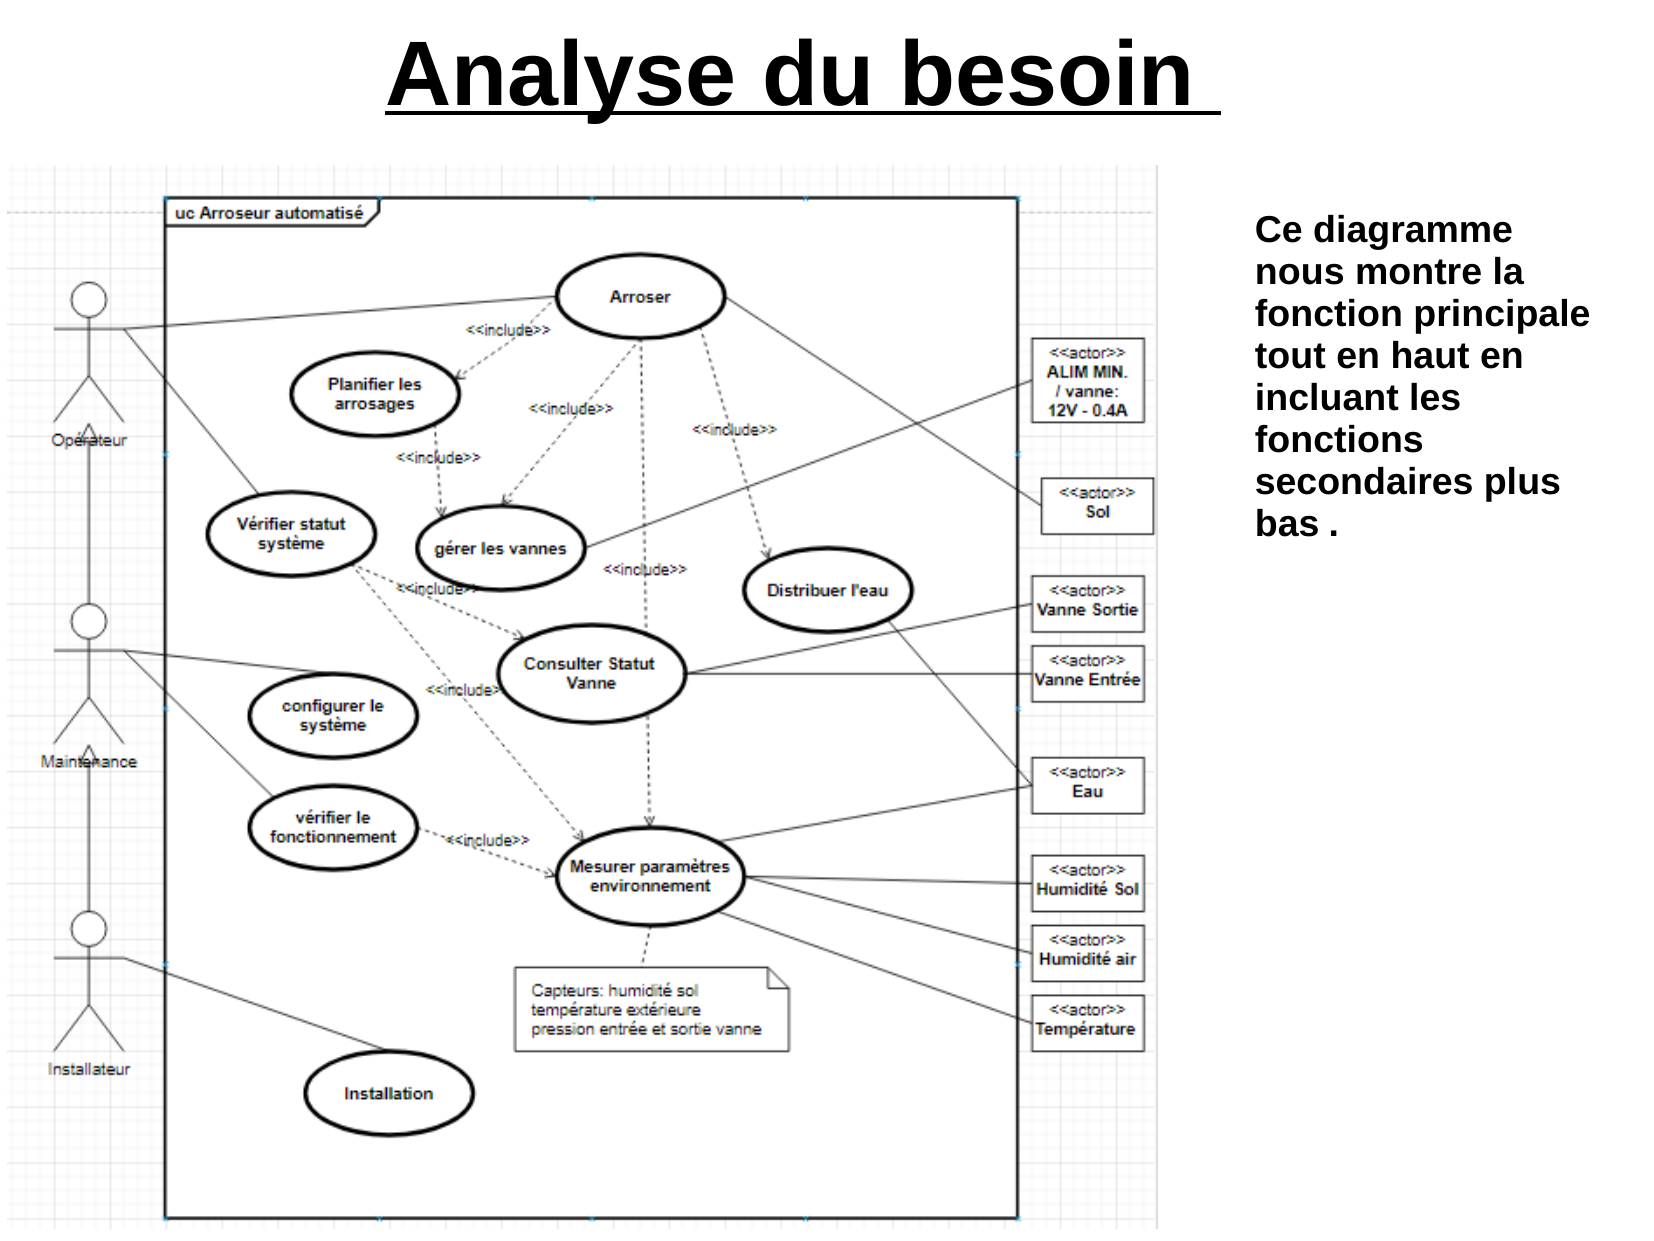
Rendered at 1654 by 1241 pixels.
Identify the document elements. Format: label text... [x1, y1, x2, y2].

text_box Ce diagramme nous montre la fonction principale tout en haut en incluant les fonctions secondaires plus bas . [1240, 200, 1619, 548]
title Analyse du besoin [59, 0, 1548, 178]
picture [7, 165, 1158, 1229]
